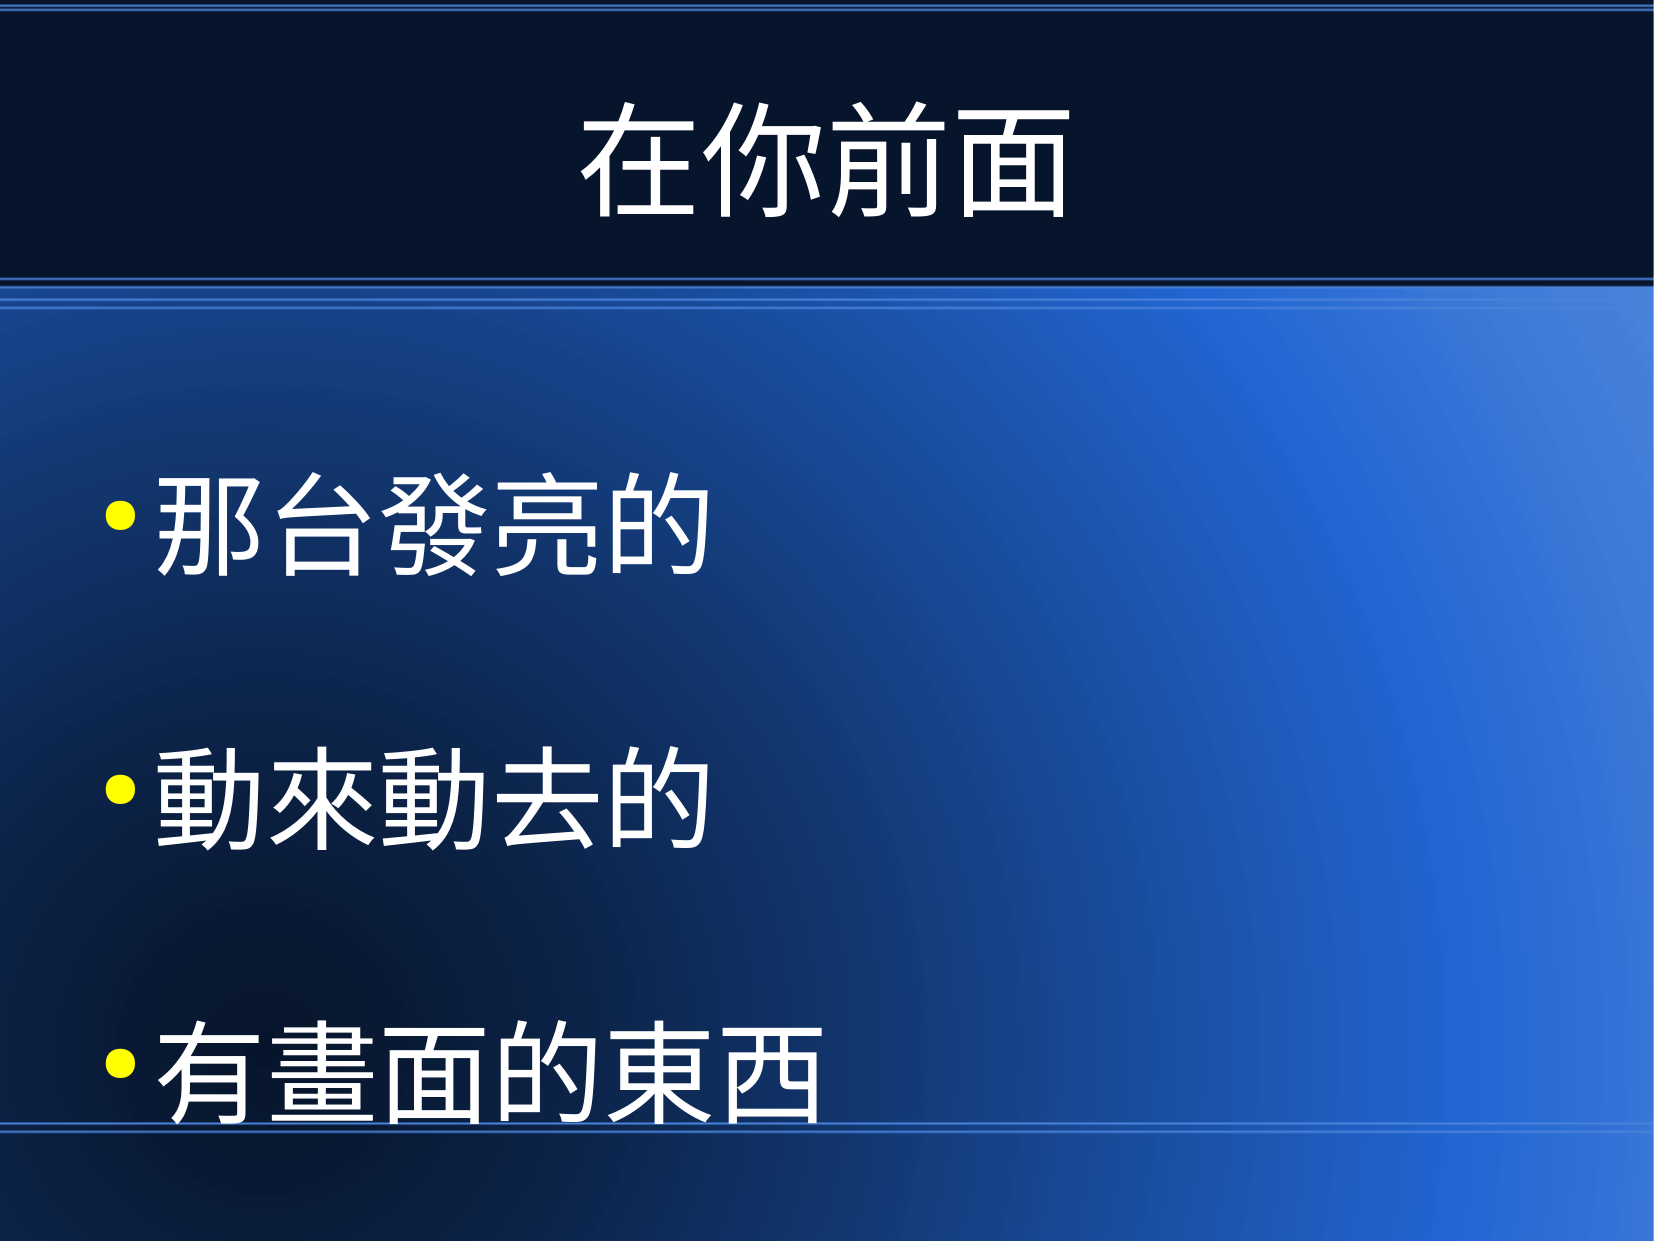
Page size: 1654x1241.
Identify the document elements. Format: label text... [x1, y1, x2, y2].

picture [0, 0, 1654, 1241]
list 那台發亮的 動來動去的 有畫面的東西 [82, 355, 1571, 1241]
title 在你前面 [82, 49, 1571, 257]
